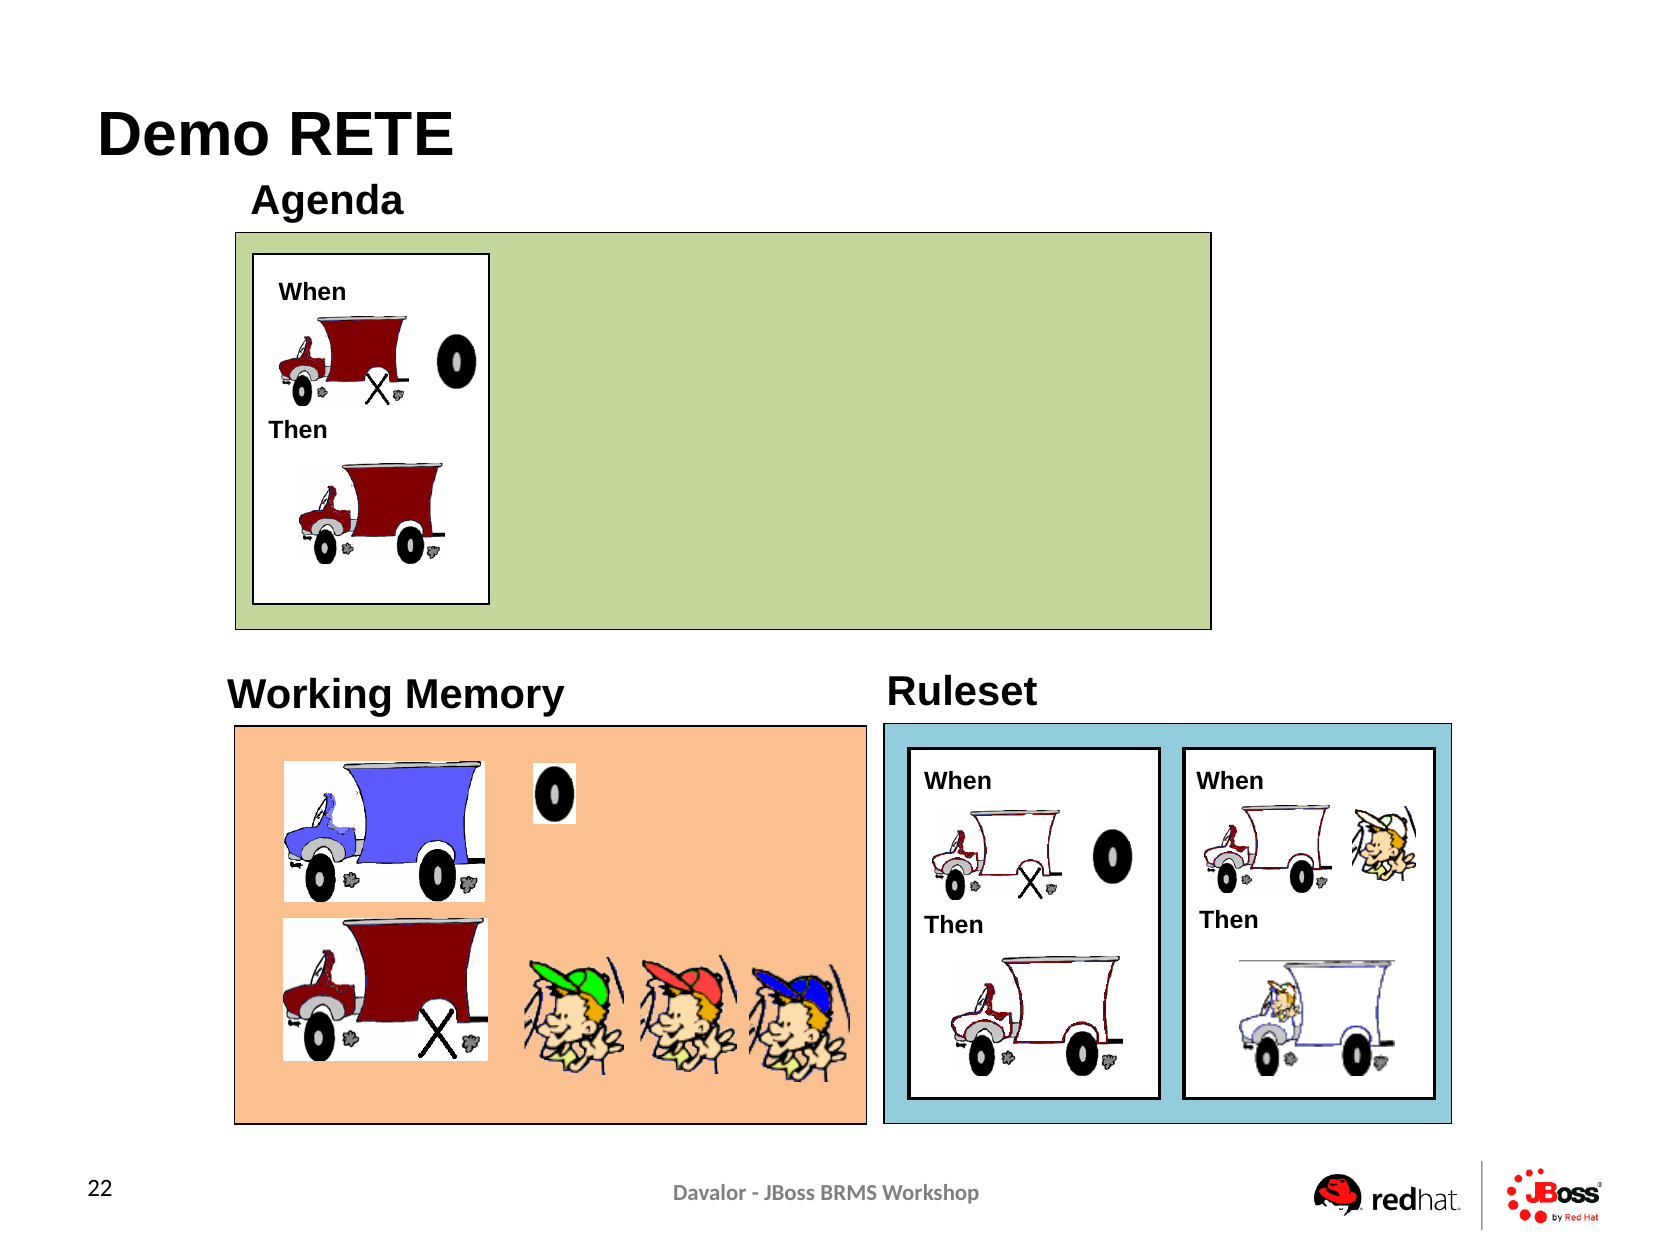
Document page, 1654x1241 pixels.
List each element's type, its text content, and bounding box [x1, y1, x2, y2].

picture [749, 963, 850, 1082]
text_box Then [1184, 898, 1322, 944]
picture [932, 810, 1062, 900]
title Demo RETE [82, 95, 1571, 226]
text_box Then [909, 903, 1047, 949]
text_box When [1181, 760, 1319, 806]
picture [279, 316, 409, 406]
text_box Ruleset [871, 661, 1260, 727]
text_box [235, 726, 866, 1124]
picture [639, 955, 737, 1074]
picture [1091, 826, 1134, 886]
picture [1352, 806, 1416, 881]
picture [284, 761, 485, 902]
picture [533, 763, 576, 824]
text_box When [909, 760, 1047, 806]
picture [283, 918, 488, 1061]
text_box Agenda [235, 170, 464, 236]
text_box [884, 724, 1452, 1124]
picture [1239, 960, 1395, 1076]
text_box Working Memory [212, 664, 694, 730]
text_box When [263, 271, 394, 317]
text_box [235, 233, 1211, 630]
picture [951, 956, 1123, 1076]
picture [1204, 805, 1332, 893]
picture [299, 463, 445, 565]
text_box Then [253, 408, 391, 454]
picture [435, 331, 478, 391]
picture [1314, 1161, 1602, 1230]
picture [523, 957, 624, 1075]
